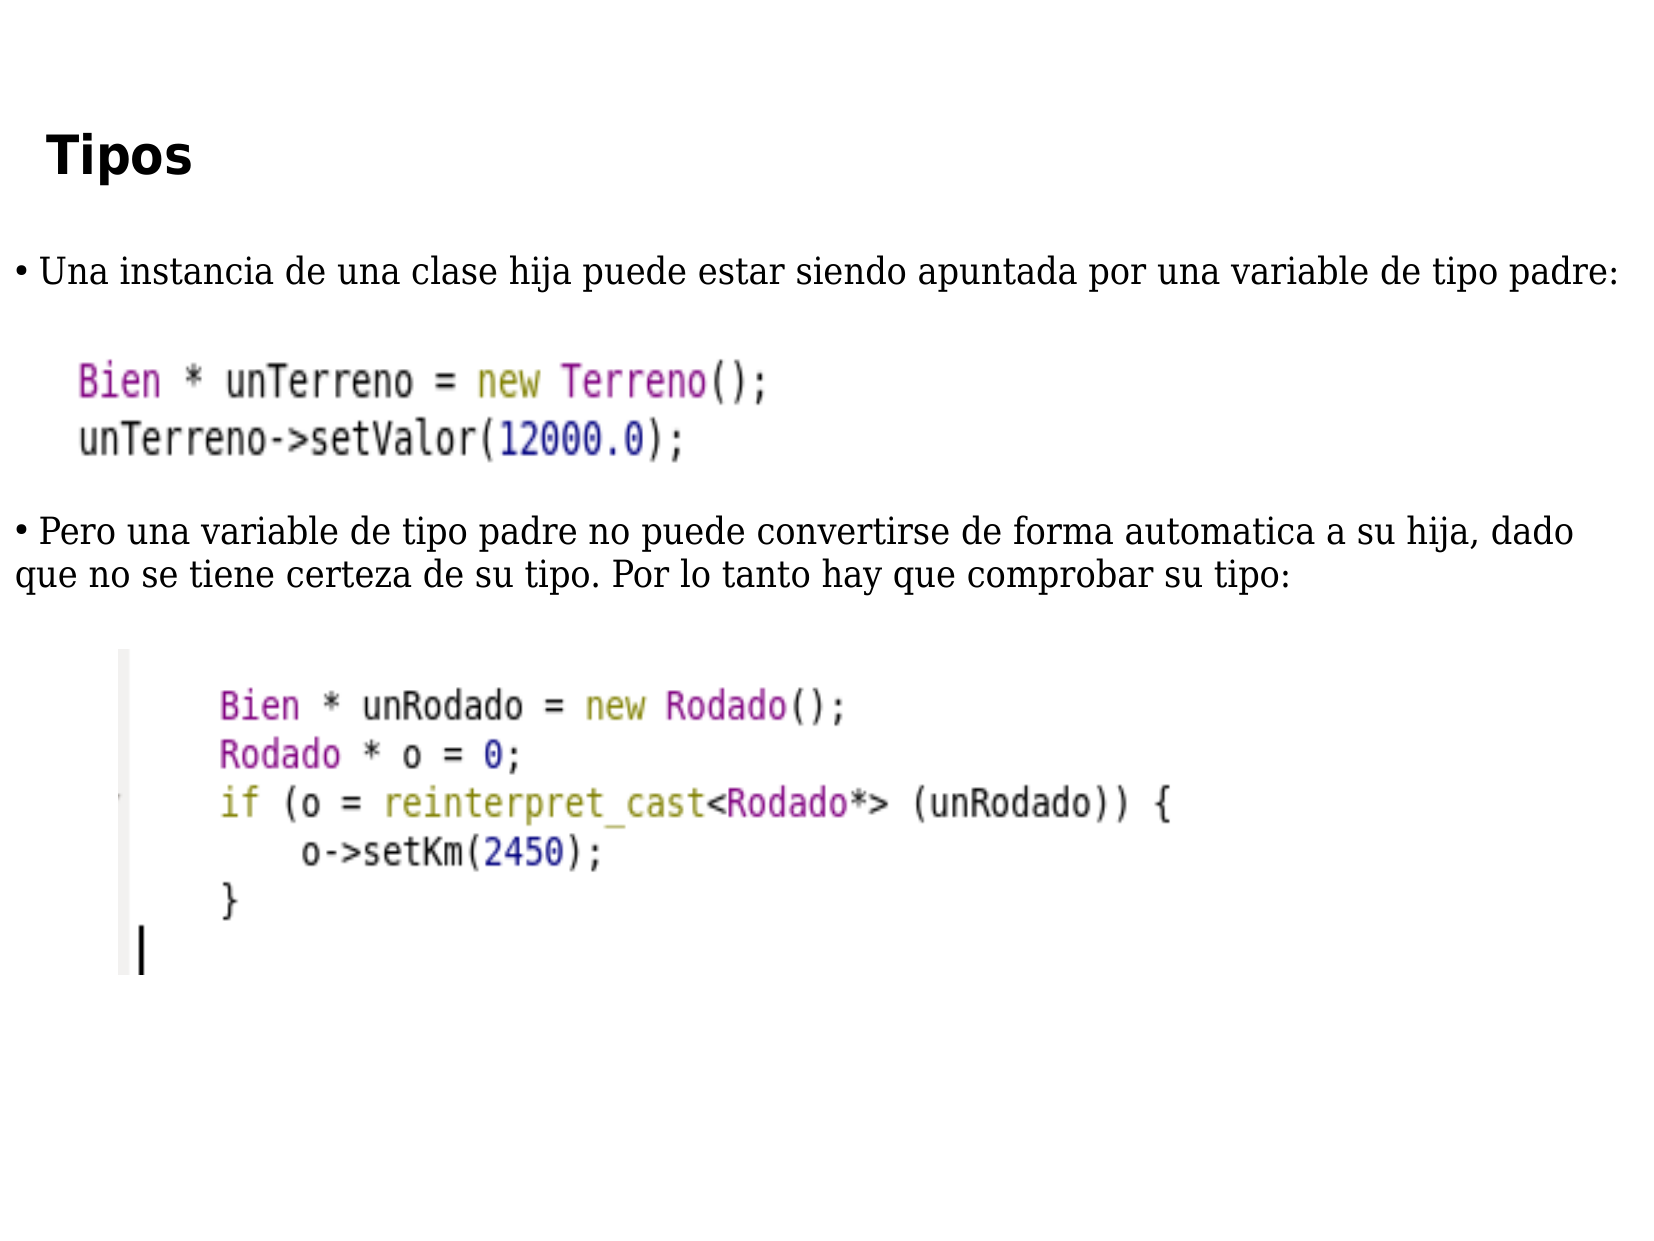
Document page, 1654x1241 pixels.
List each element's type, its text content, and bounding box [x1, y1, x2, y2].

picture [118, 649, 1418, 975]
text_box Tipos [31, 117, 1626, 196]
picture [50, 324, 1241, 473]
text_box Una instancia de una clase hija puede estar siendo apuntada por una variable de tipo padre: [0, 242, 1654, 302]
text_box Pero una variable de tipo padre no puede convertirse de forma automatica a su hija, dado que no se tiene certeza de su tipo. Por lo tanto hay que comprobar su tipo: [0, 502, 1654, 606]
